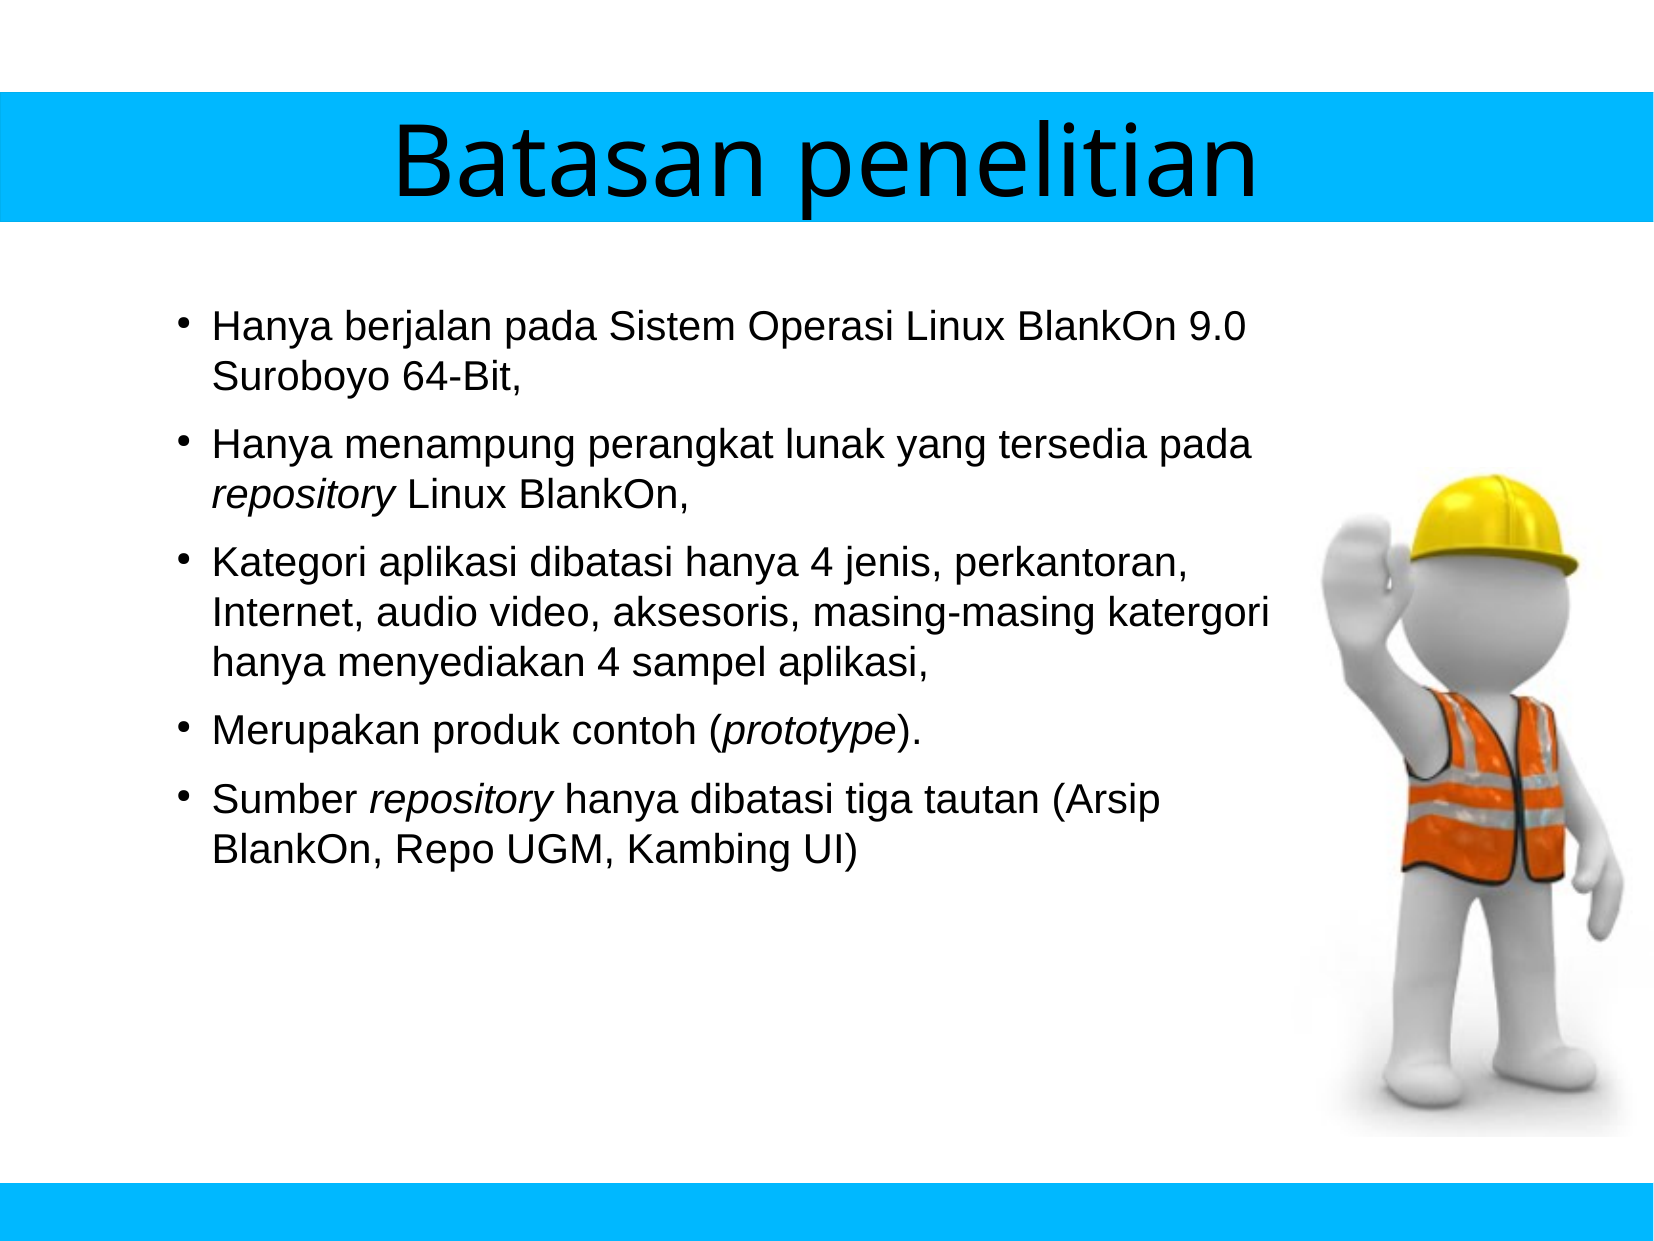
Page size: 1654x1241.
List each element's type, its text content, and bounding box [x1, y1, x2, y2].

text_box Batasan penelitian [82, 49, 1571, 257]
picture [1204, 467, 1654, 1137]
text_box [0, 92, 82, 222]
text_box [0, 1182, 1654, 1241]
subtitle Hanya berjalan pada Sistem Operasi Linux BlankOn 9.0 Suroboyo 64-Bit, Hanya menampung perangkat lunak yang tersedia pada repository Linux BlankOn, Kategori aplikasi dibatasi hanya 4 jenis, perkantoran, Internet, audio video, aksesoris, masing-masing katergori hanya menyediakan 4 sampel aplikasi, Merupakan produk contoh (prototype). Sumber repository hanya dibatasi tiga tautan (Arsip BlankOn, Repo UGM, Kambing UI) [120, 255, 1318, 916]
text_box [1571, 92, 1654, 222]
